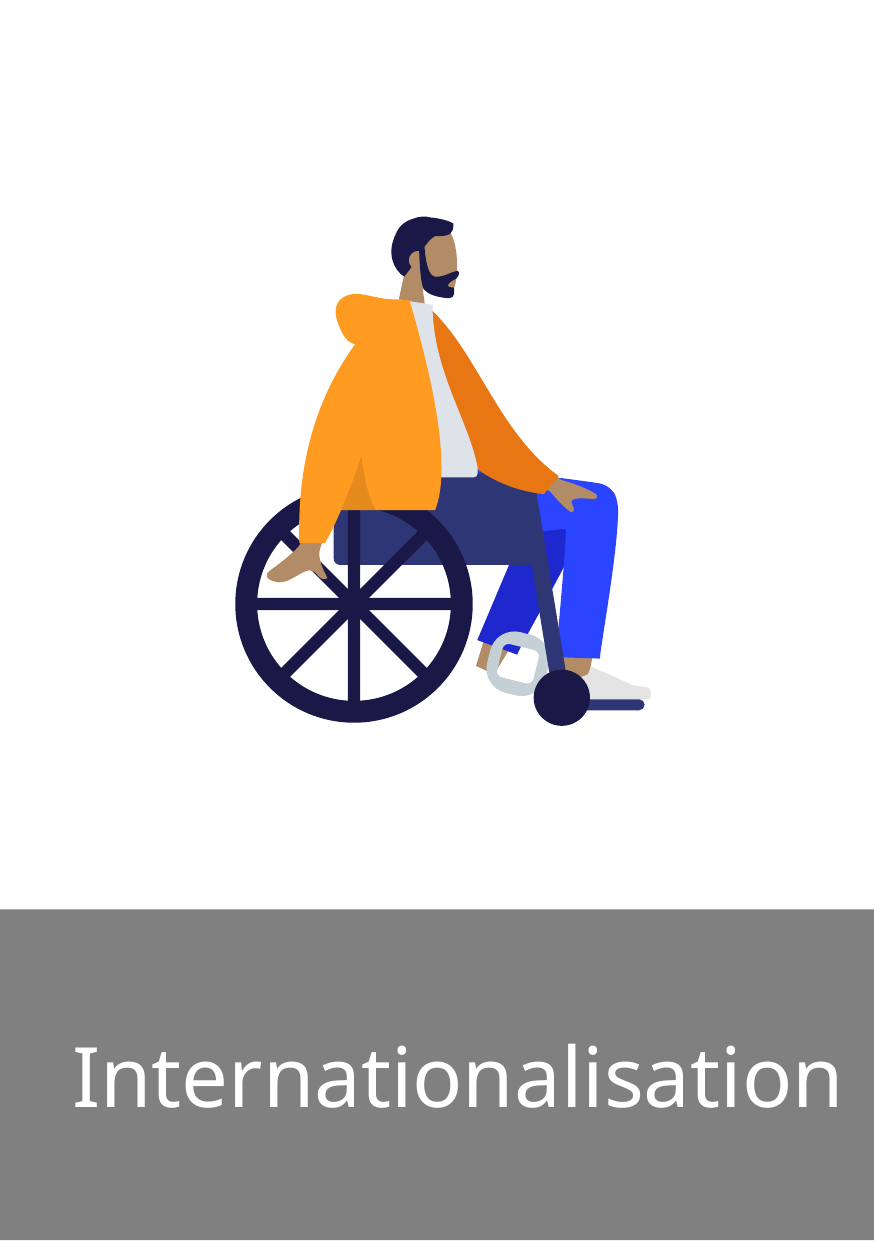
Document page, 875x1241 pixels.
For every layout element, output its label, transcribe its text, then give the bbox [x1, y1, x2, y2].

title Internationalisation [29, 933, 845, 1217]
picture [115, 132, 712, 760]
